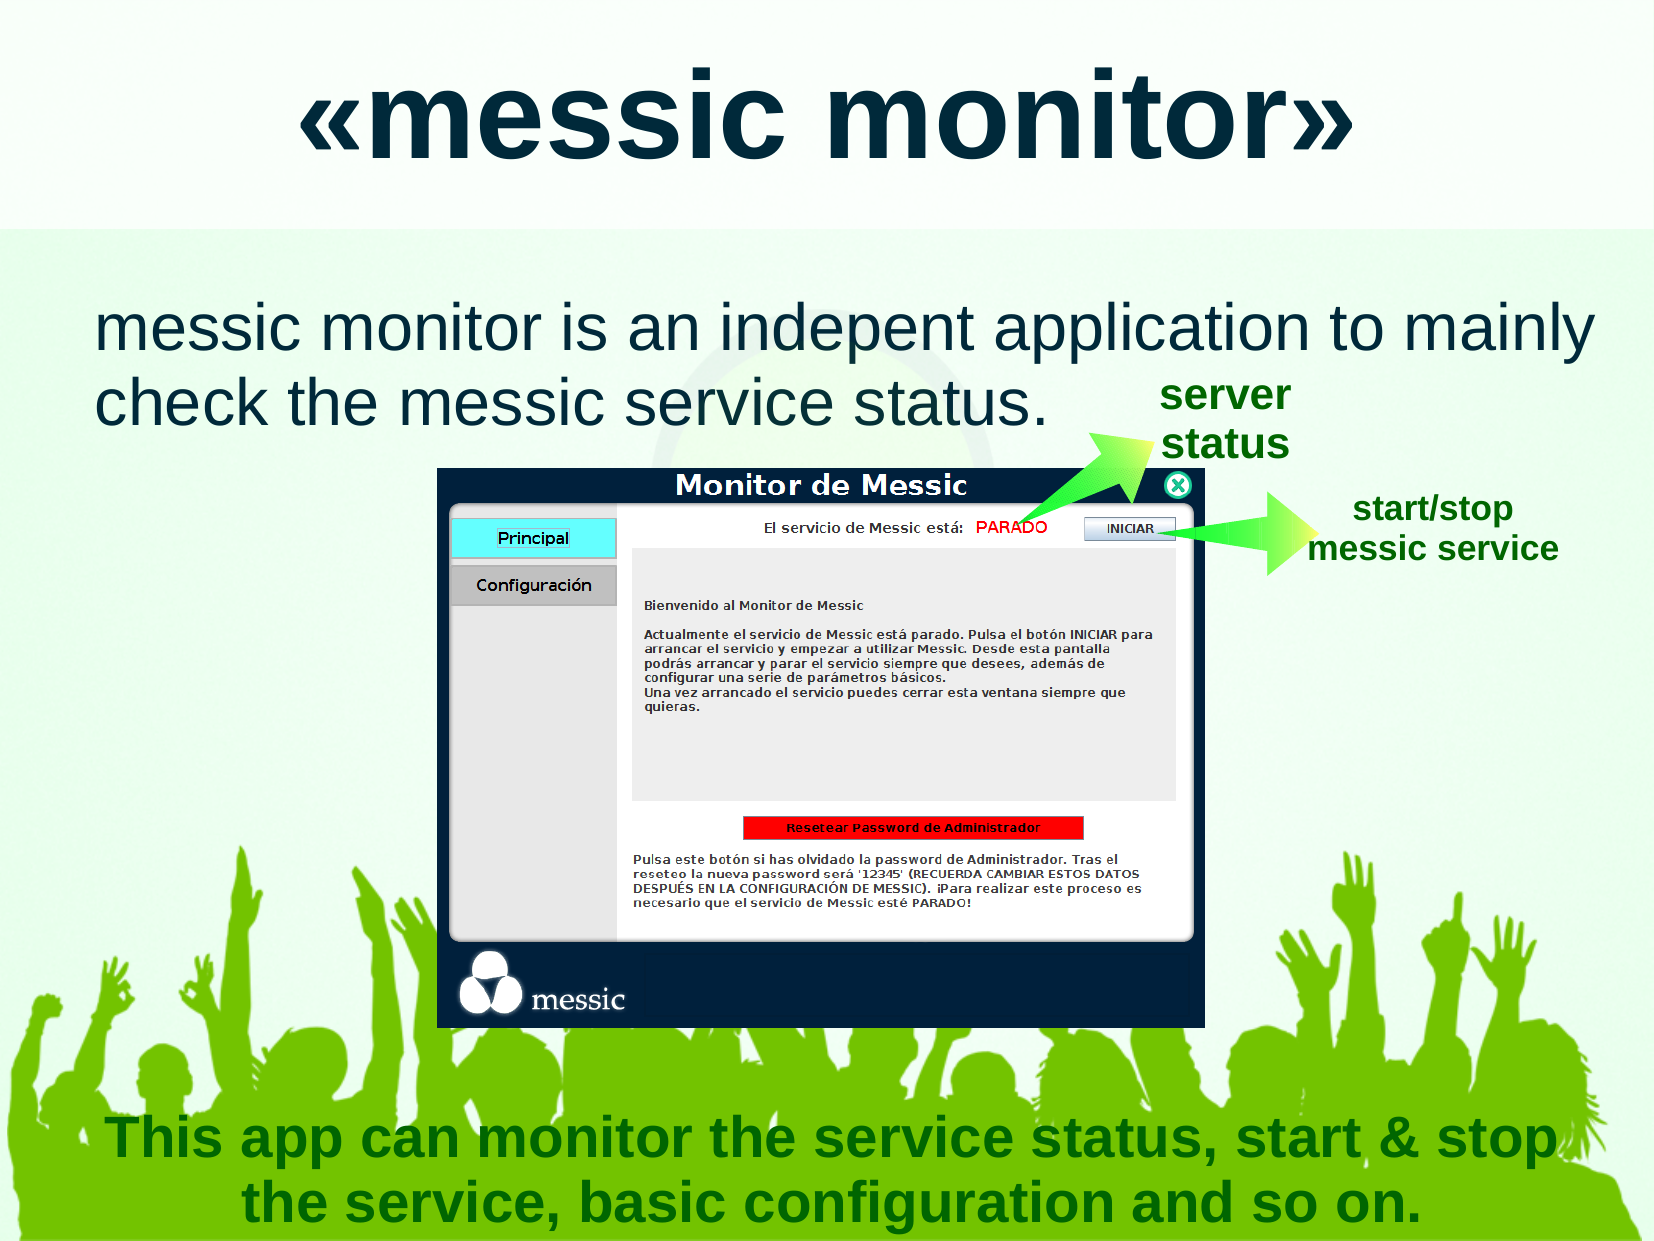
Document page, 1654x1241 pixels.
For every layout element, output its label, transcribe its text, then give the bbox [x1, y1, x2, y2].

list server status [1039, 369, 1358, 469]
picture [0, 229, 1654, 1241]
list messic monitor is an indepent application to mainly check the messic service status. [23, 290, 1630, 485]
title «messic monitor» [82, 11, 1571, 219]
list start/stop messic service [1252, 488, 1571, 589]
text_box [0, 0, 1654, 229]
list This app can monitor the service status, start & stop the service, basic configuration and so on. [0, 1105, 1595, 1241]
